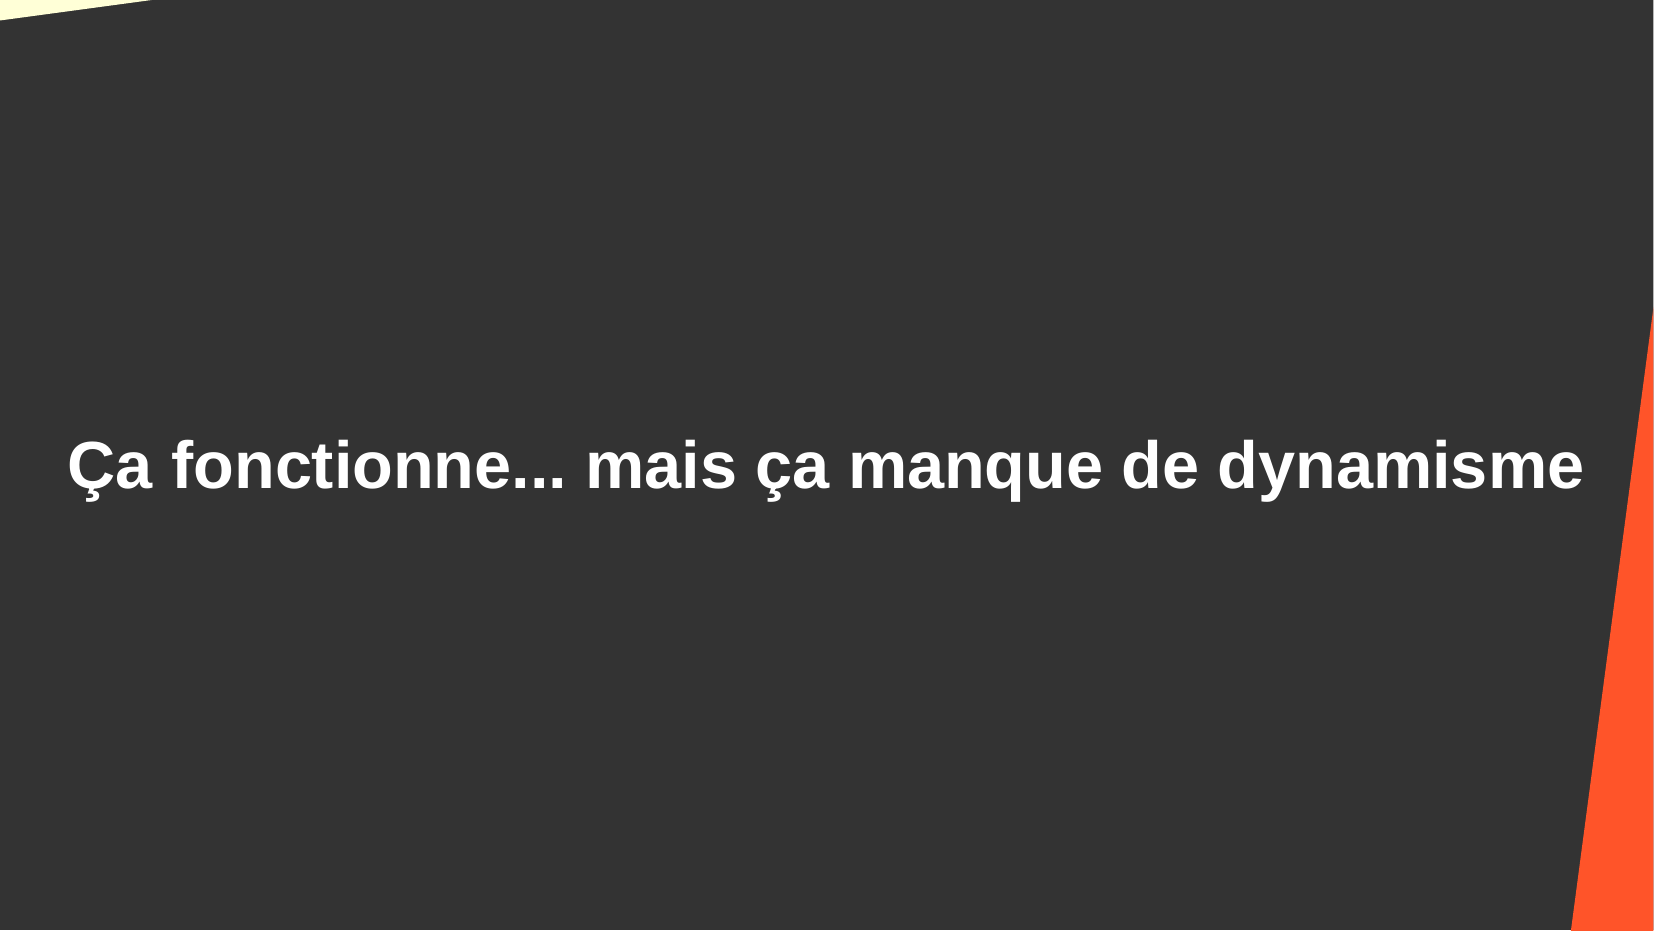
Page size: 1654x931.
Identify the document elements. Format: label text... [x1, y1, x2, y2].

text_box [1570, 303, 1654, 931]
text_box Ça fonctionne... mais ça manque de dynamisme [23, 420, 1630, 510]
text_box [0, 0, 152, 21]
